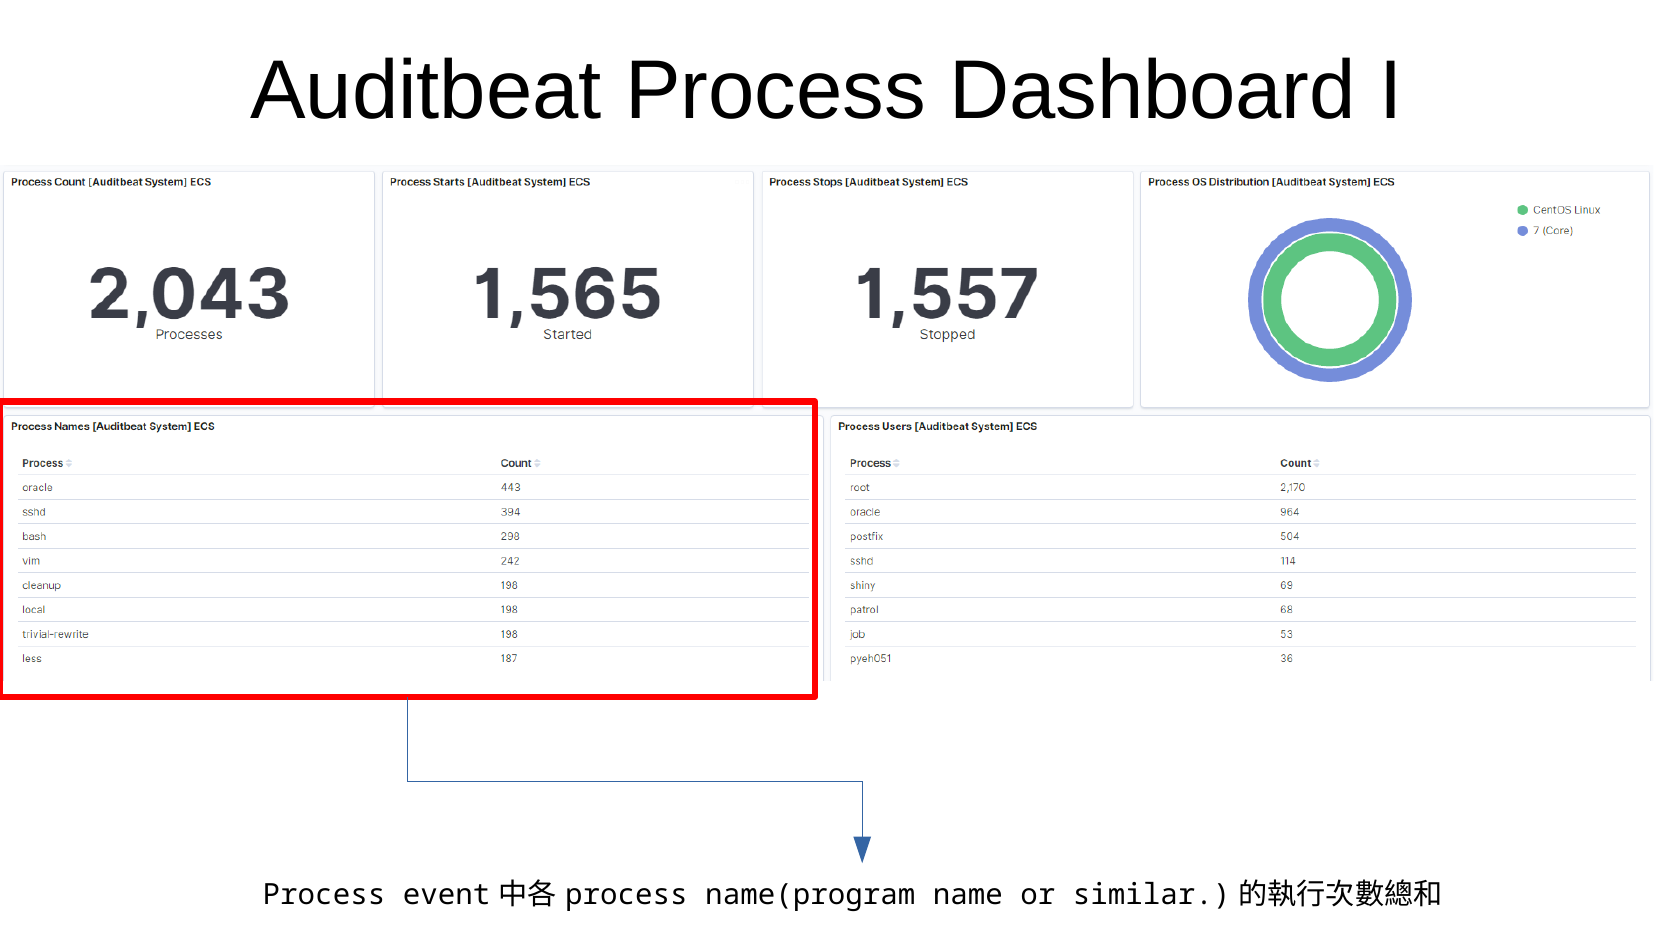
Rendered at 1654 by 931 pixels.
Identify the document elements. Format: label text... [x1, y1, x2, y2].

picture [3, 405, 812, 681]
picture [0, 165, 1654, 681]
text_box Auditbeat Process Dashboard I [47, 35, 1607, 165]
text_box Process event中各process name(program name or similar.)的執行次數總和 [248, 863, 1477, 922]
